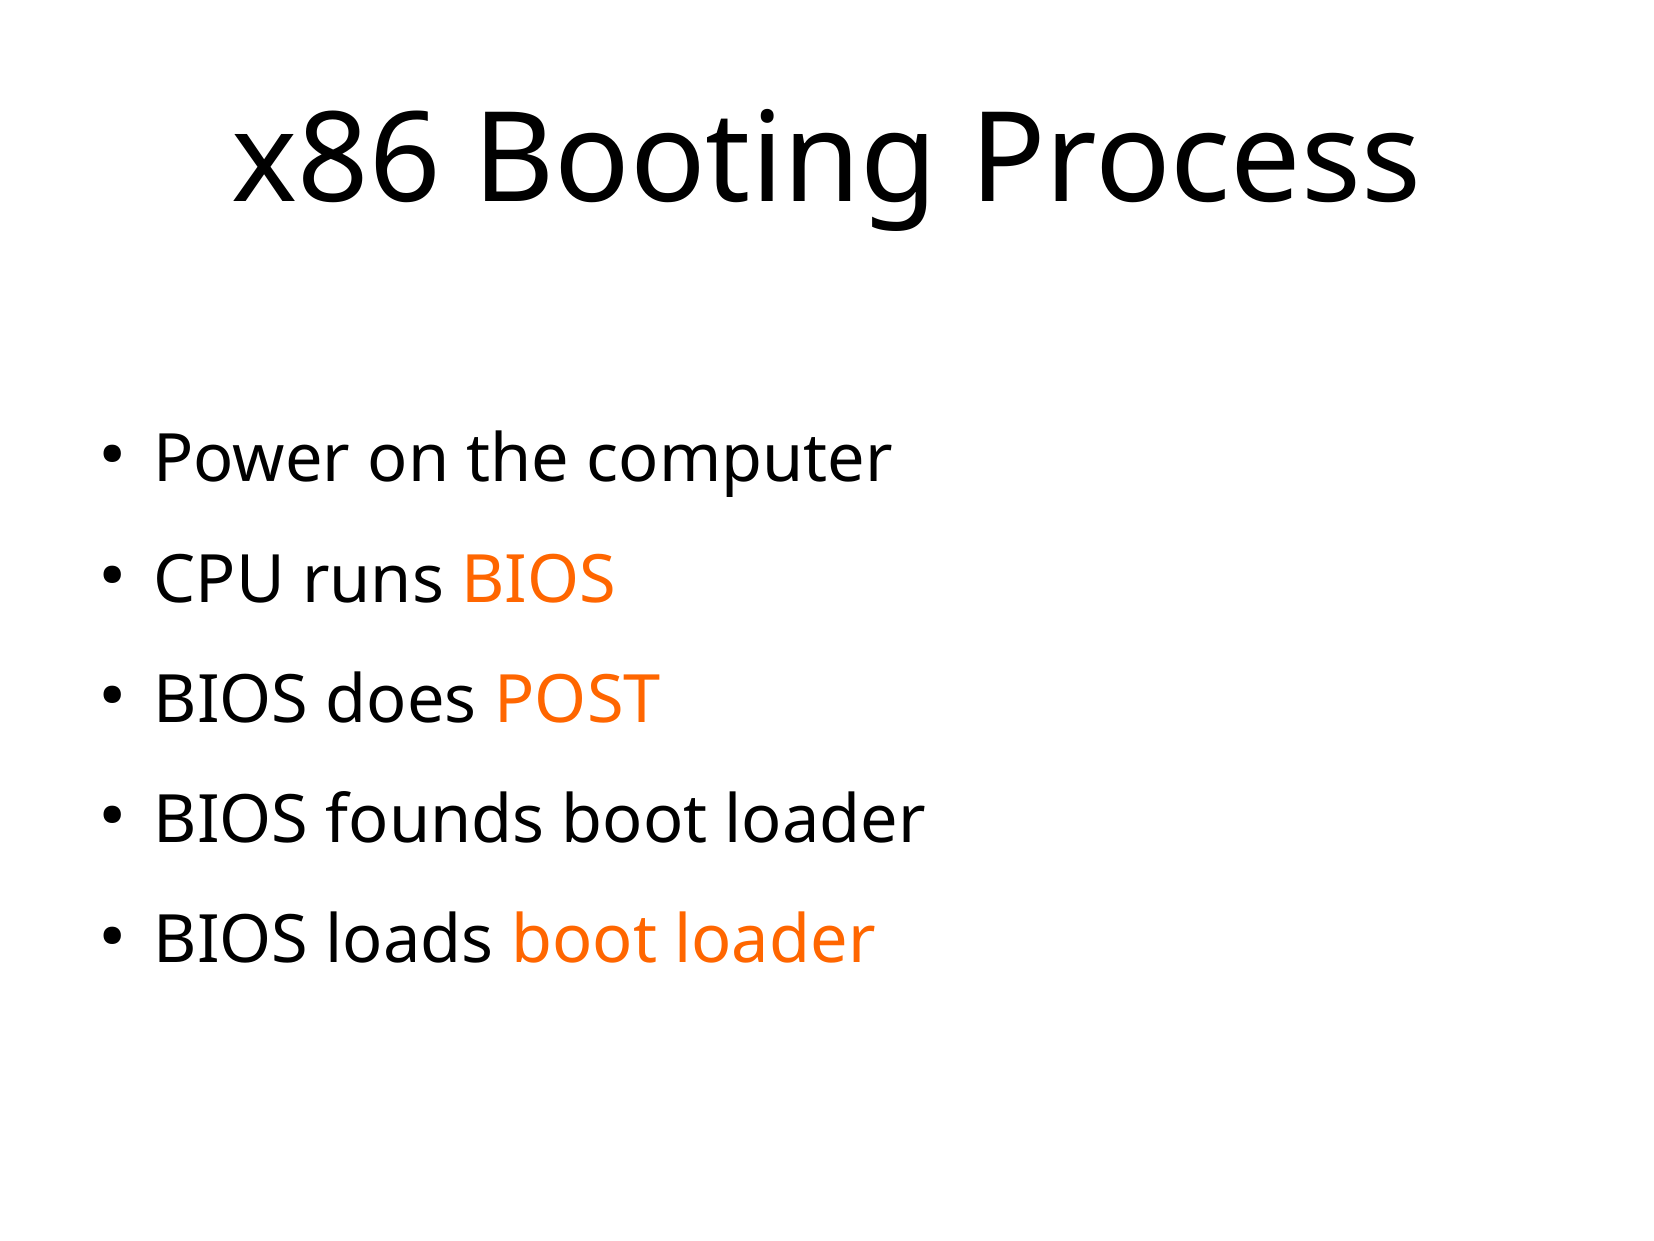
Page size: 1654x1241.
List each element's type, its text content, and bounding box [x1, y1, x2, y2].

list Power on the computer CPU runs BIOS BIOS does POST BIOS founds boot loader BIOS loads boot loader [82, 290, 1571, 1096]
title x86 Booting Process [82, 49, 1571, 257]
